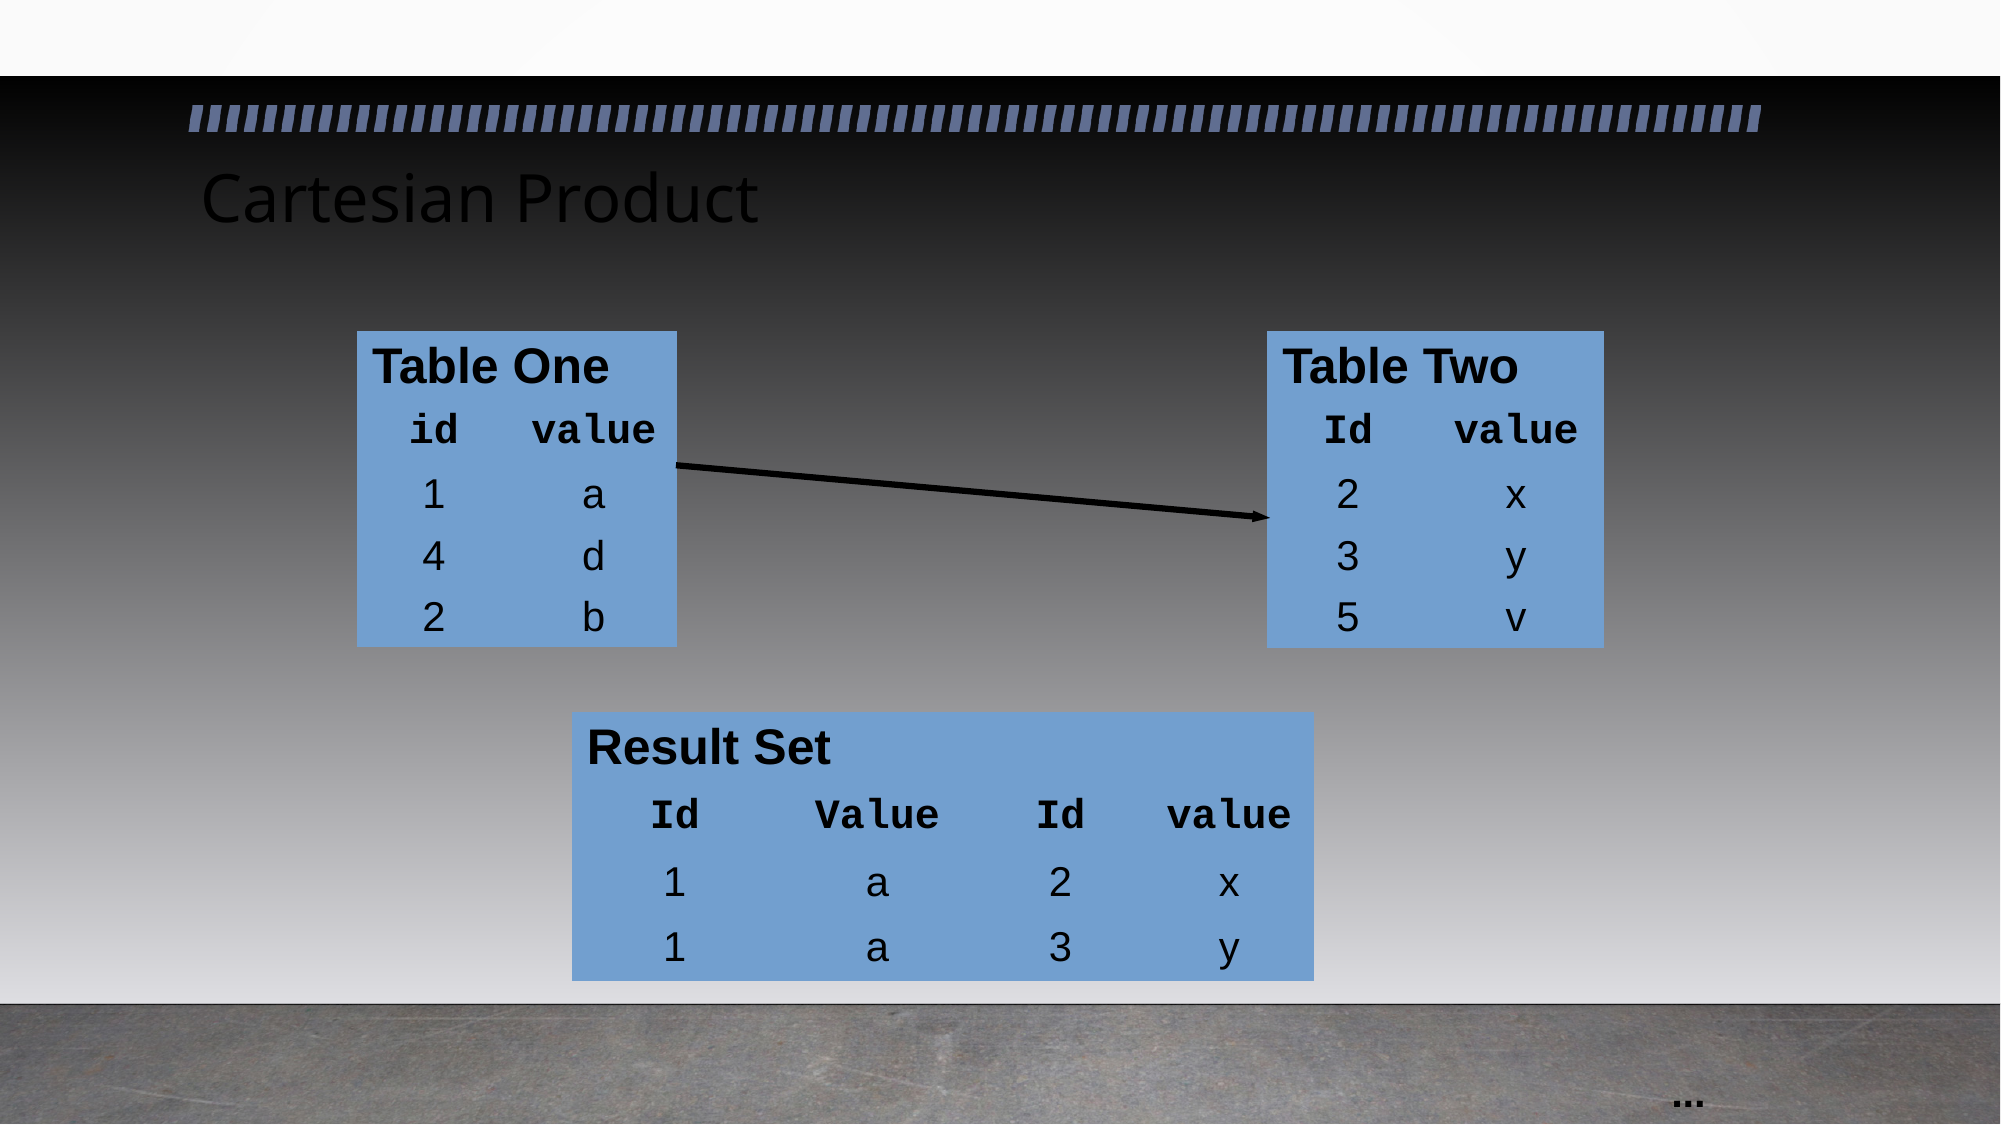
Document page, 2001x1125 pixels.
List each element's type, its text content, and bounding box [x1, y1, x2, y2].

table_cell a [511, 464, 677, 525]
table_cell 1 [572, 852, 777, 917]
table_cell 3 [1267, 525, 1429, 586]
table_cell y [1429, 525, 1604, 586]
title Cartesian Product [185, 157, 1762, 331]
table_cell Id [572, 787, 777, 852]
table_cell Value [777, 787, 977, 852]
text_box ... [1656, 1058, 1722, 1124]
table_cell a [777, 852, 977, 917]
table_cell x [1144, 852, 1314, 917]
table_cell 2 [1267, 464, 1429, 525]
table_cell x [1429, 464, 1604, 525]
table_cell d [511, 525, 677, 586]
table_cell Id [1267, 402, 1429, 464]
table_cell 2 [357, 586, 511, 647]
table_cell Id [977, 787, 1144, 852]
table_header Result Set [572, 712, 1314, 787]
table_cell 1 [572, 917, 777, 981]
table_cell 2 [977, 852, 1144, 917]
table_cell 1 [357, 464, 511, 525]
table_cell y [1144, 917, 1314, 981]
table_cell id [357, 402, 511, 464]
table_cell 3 [977, 917, 1144, 981]
table_cell value [511, 402, 677, 464]
table_header Table One [357, 331, 677, 402]
table_cell v [1429, 586, 1604, 648]
table_cell value [1429, 402, 1604, 464]
table_header Table Two [1267, 331, 1604, 402]
table_cell 4 [357, 525, 511, 586]
table_cell value [1144, 787, 1314, 852]
table_cell 5 [1267, 586, 1429, 648]
table_cell b [511, 586, 677, 647]
table_cell a [777, 917, 977, 981]
